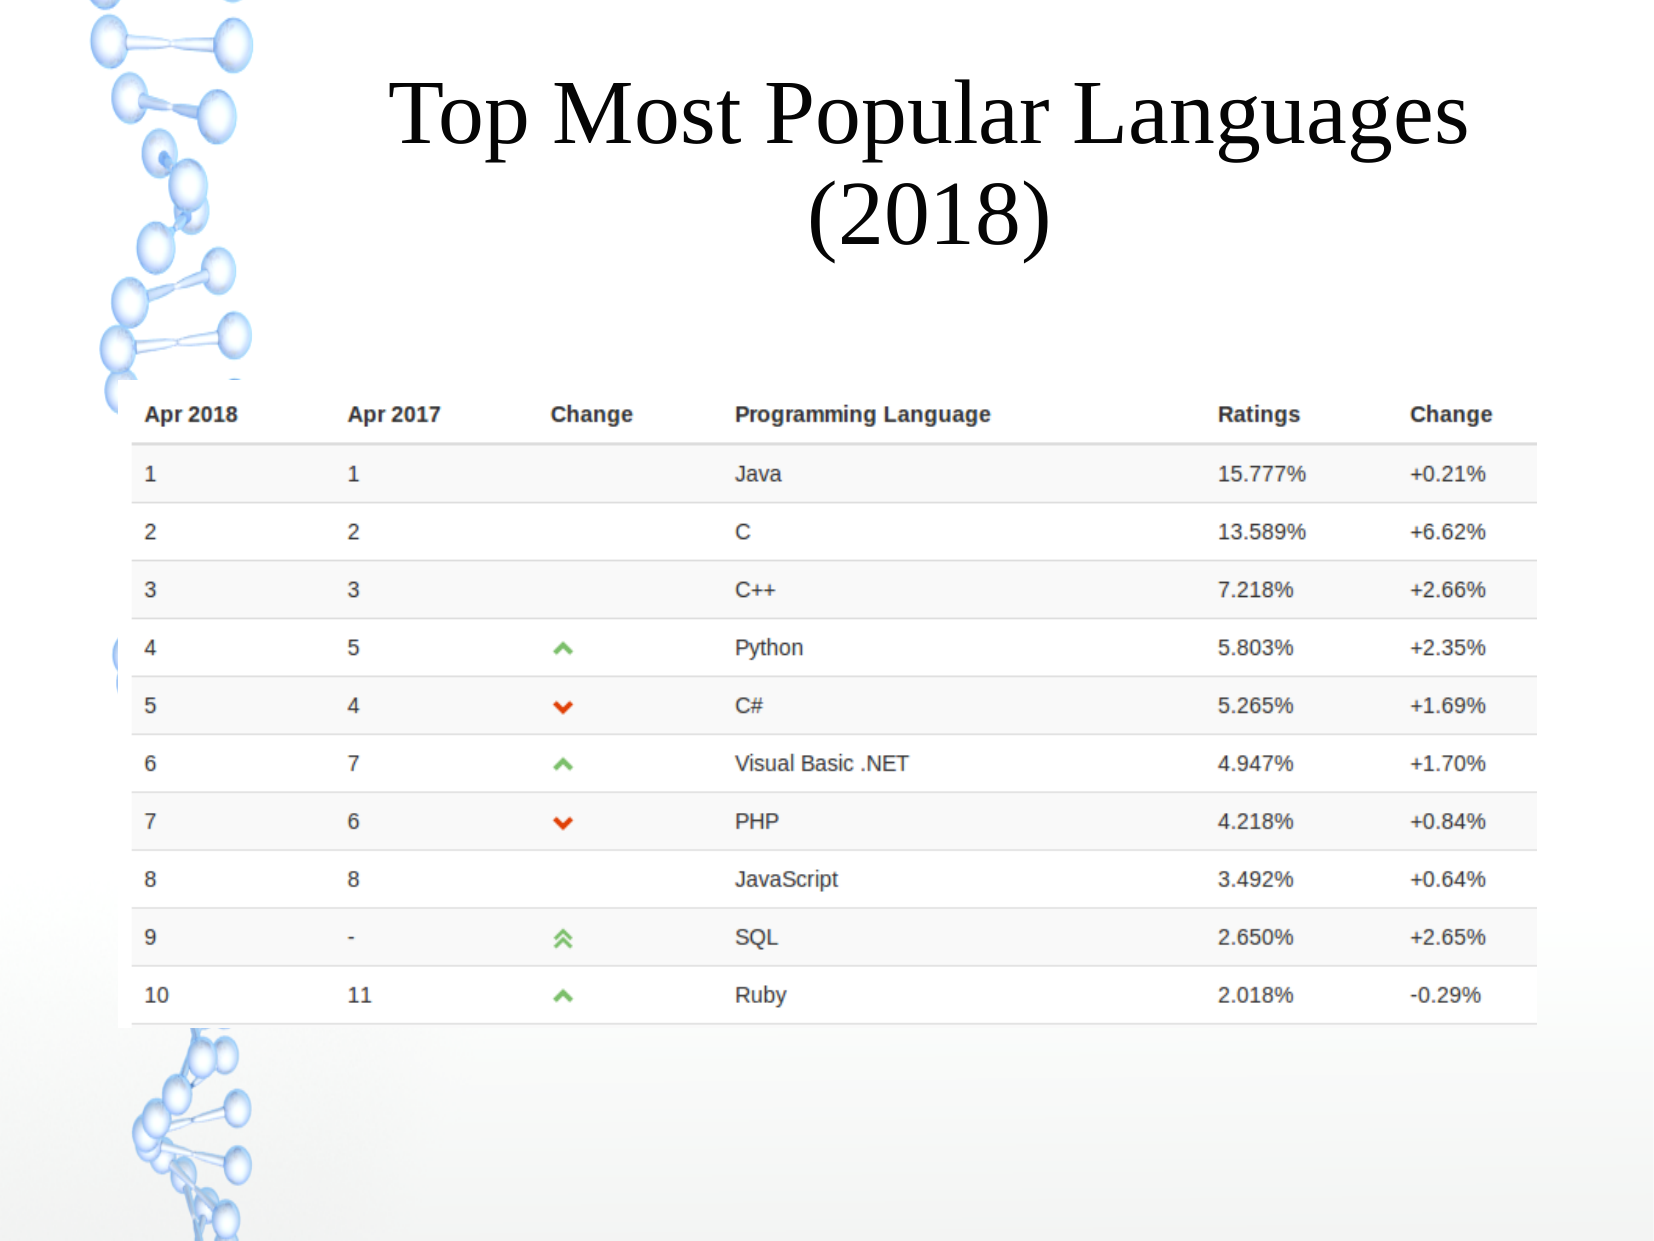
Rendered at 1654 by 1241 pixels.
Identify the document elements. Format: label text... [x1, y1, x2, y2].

picture [0, 0, 1654, 1241]
title Top Most Popular Languages (2018) [265, 0, 1595, 265]
